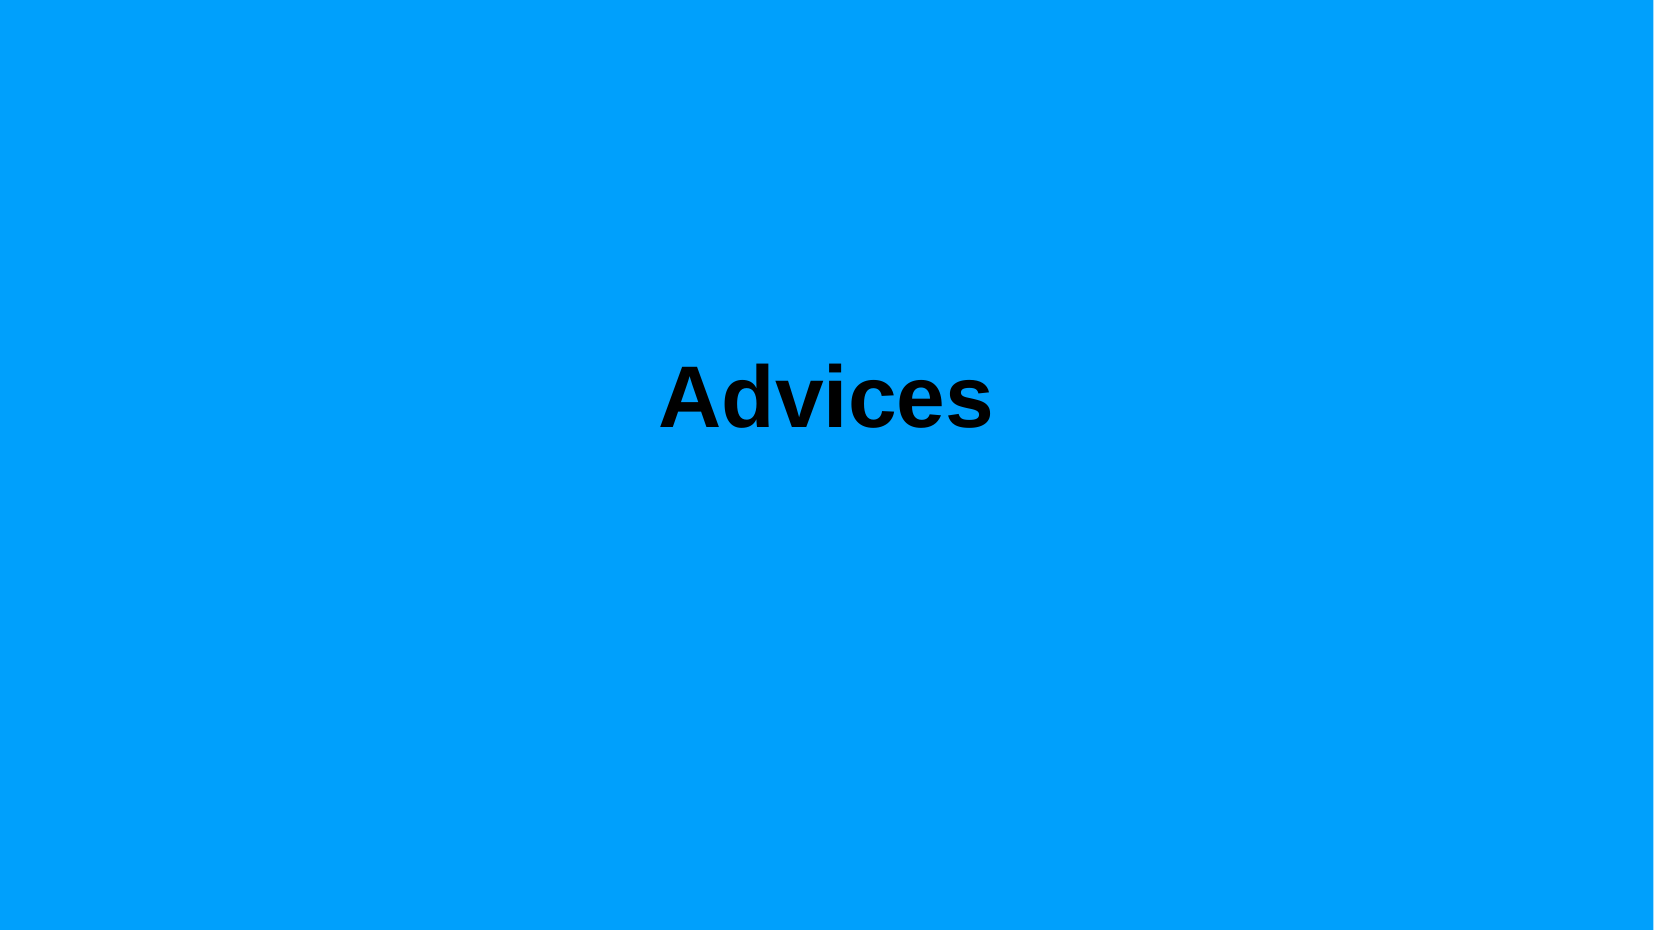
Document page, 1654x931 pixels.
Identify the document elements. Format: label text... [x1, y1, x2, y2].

subtitle Advices [82, 37, 1571, 757]
